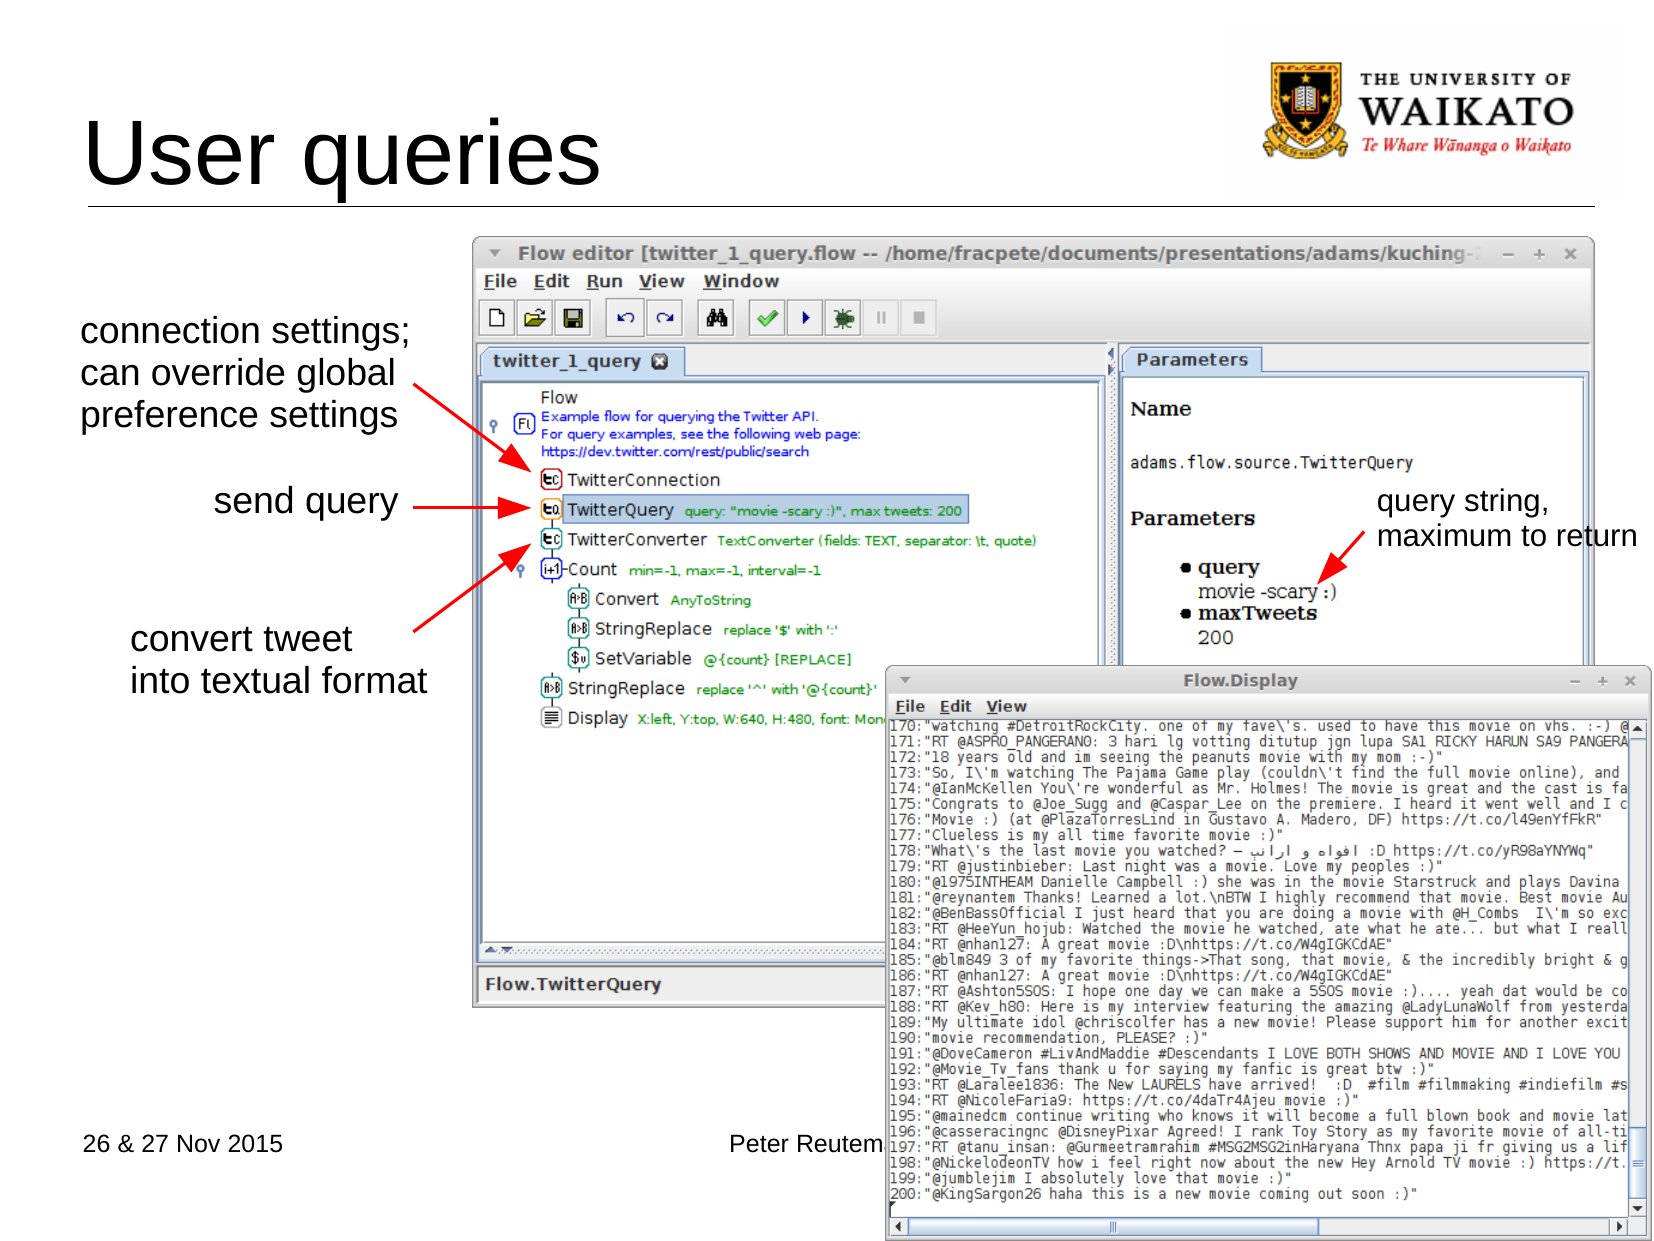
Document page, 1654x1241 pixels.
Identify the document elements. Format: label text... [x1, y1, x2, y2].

text_box query string, maximum to return [1362, 475, 1654, 562]
picture [472, 236, 1652, 1241]
title User queries [82, 49, 1571, 257]
picture [1228, 24, 1619, 201]
text_box connection settings; can override global preference settings [65, 302, 426, 443]
text_box convert tweet into textual format [115, 609, 443, 709]
text_box send query [198, 472, 414, 530]
